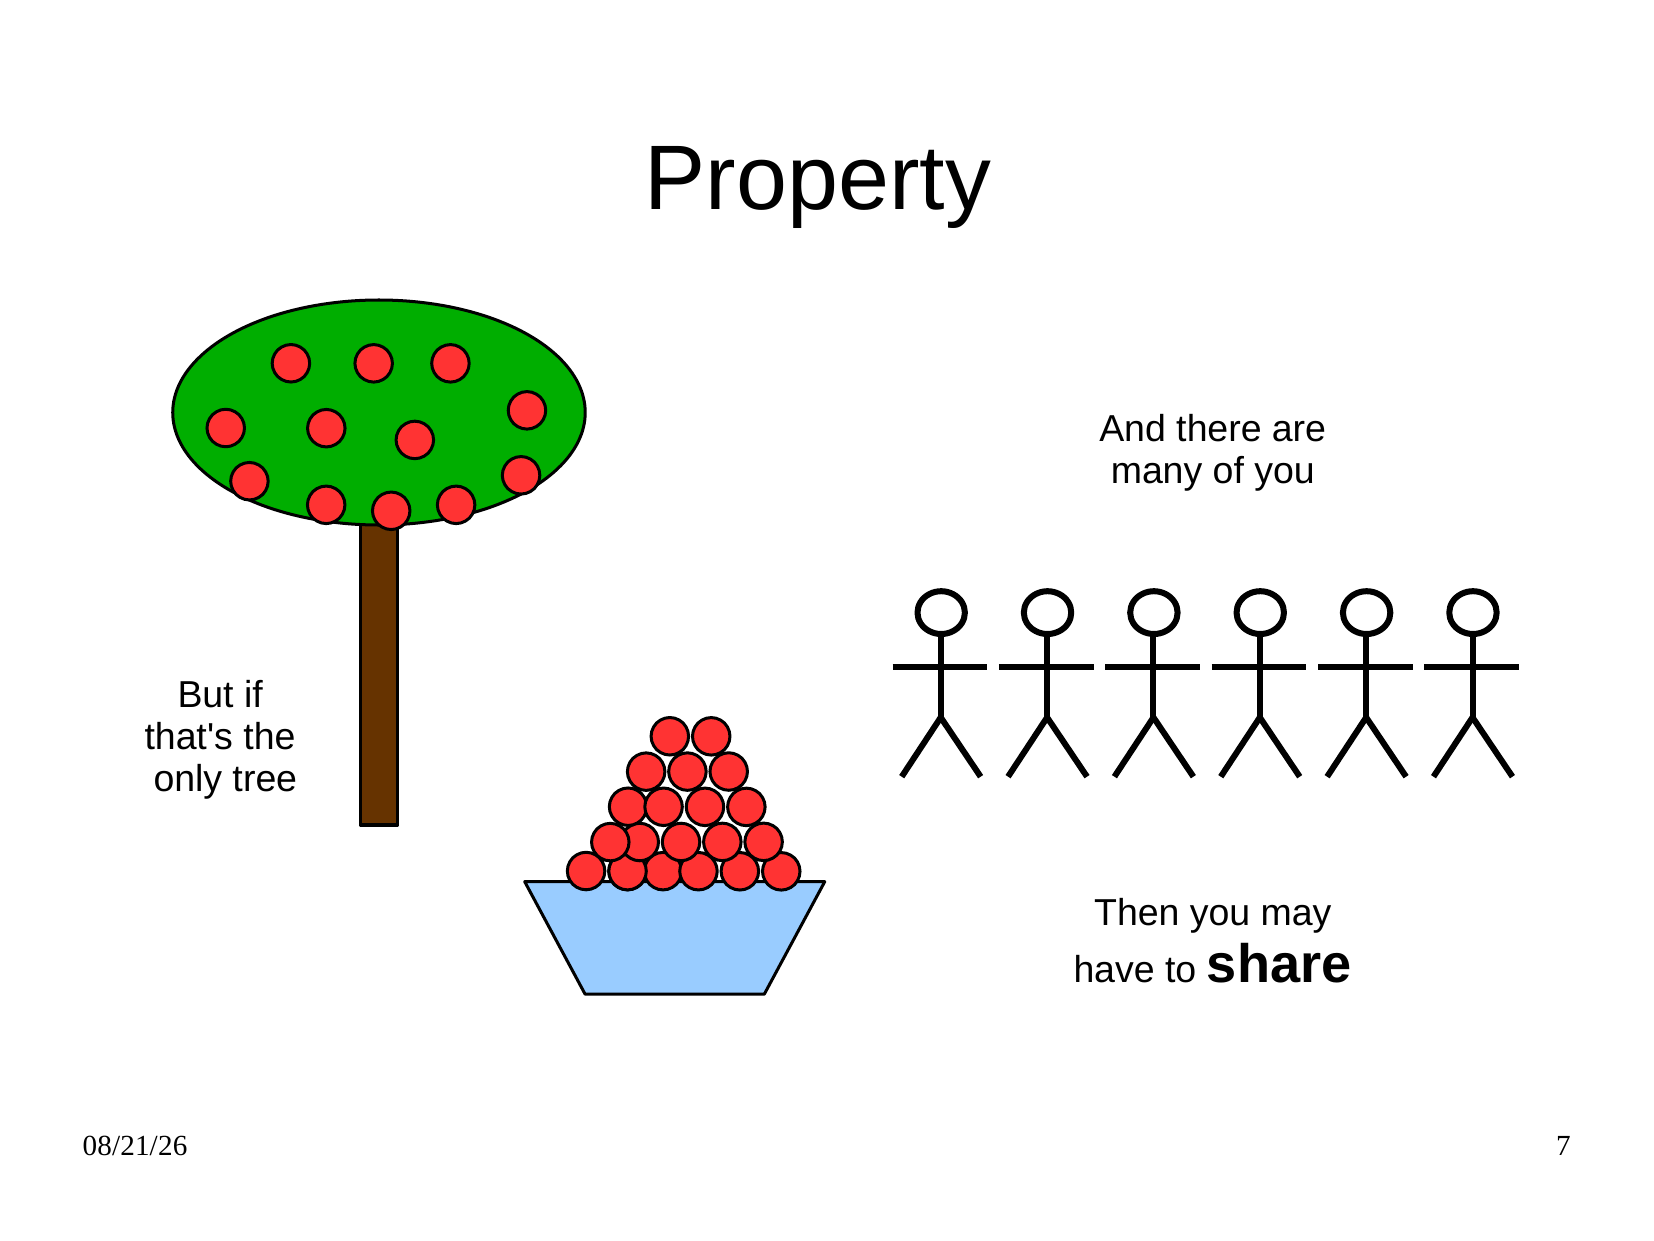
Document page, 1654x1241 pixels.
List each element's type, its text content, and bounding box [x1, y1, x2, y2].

title Property [86, 82, 1576, 275]
text_box [172, 300, 586, 826]
text_box [524, 717, 825, 995]
text_box Then you may have to share [1037, 884, 1388, 1002]
text_box But if that's the only tree [126, 665, 314, 807]
text_box And there are many of you [1037, 399, 1388, 499]
